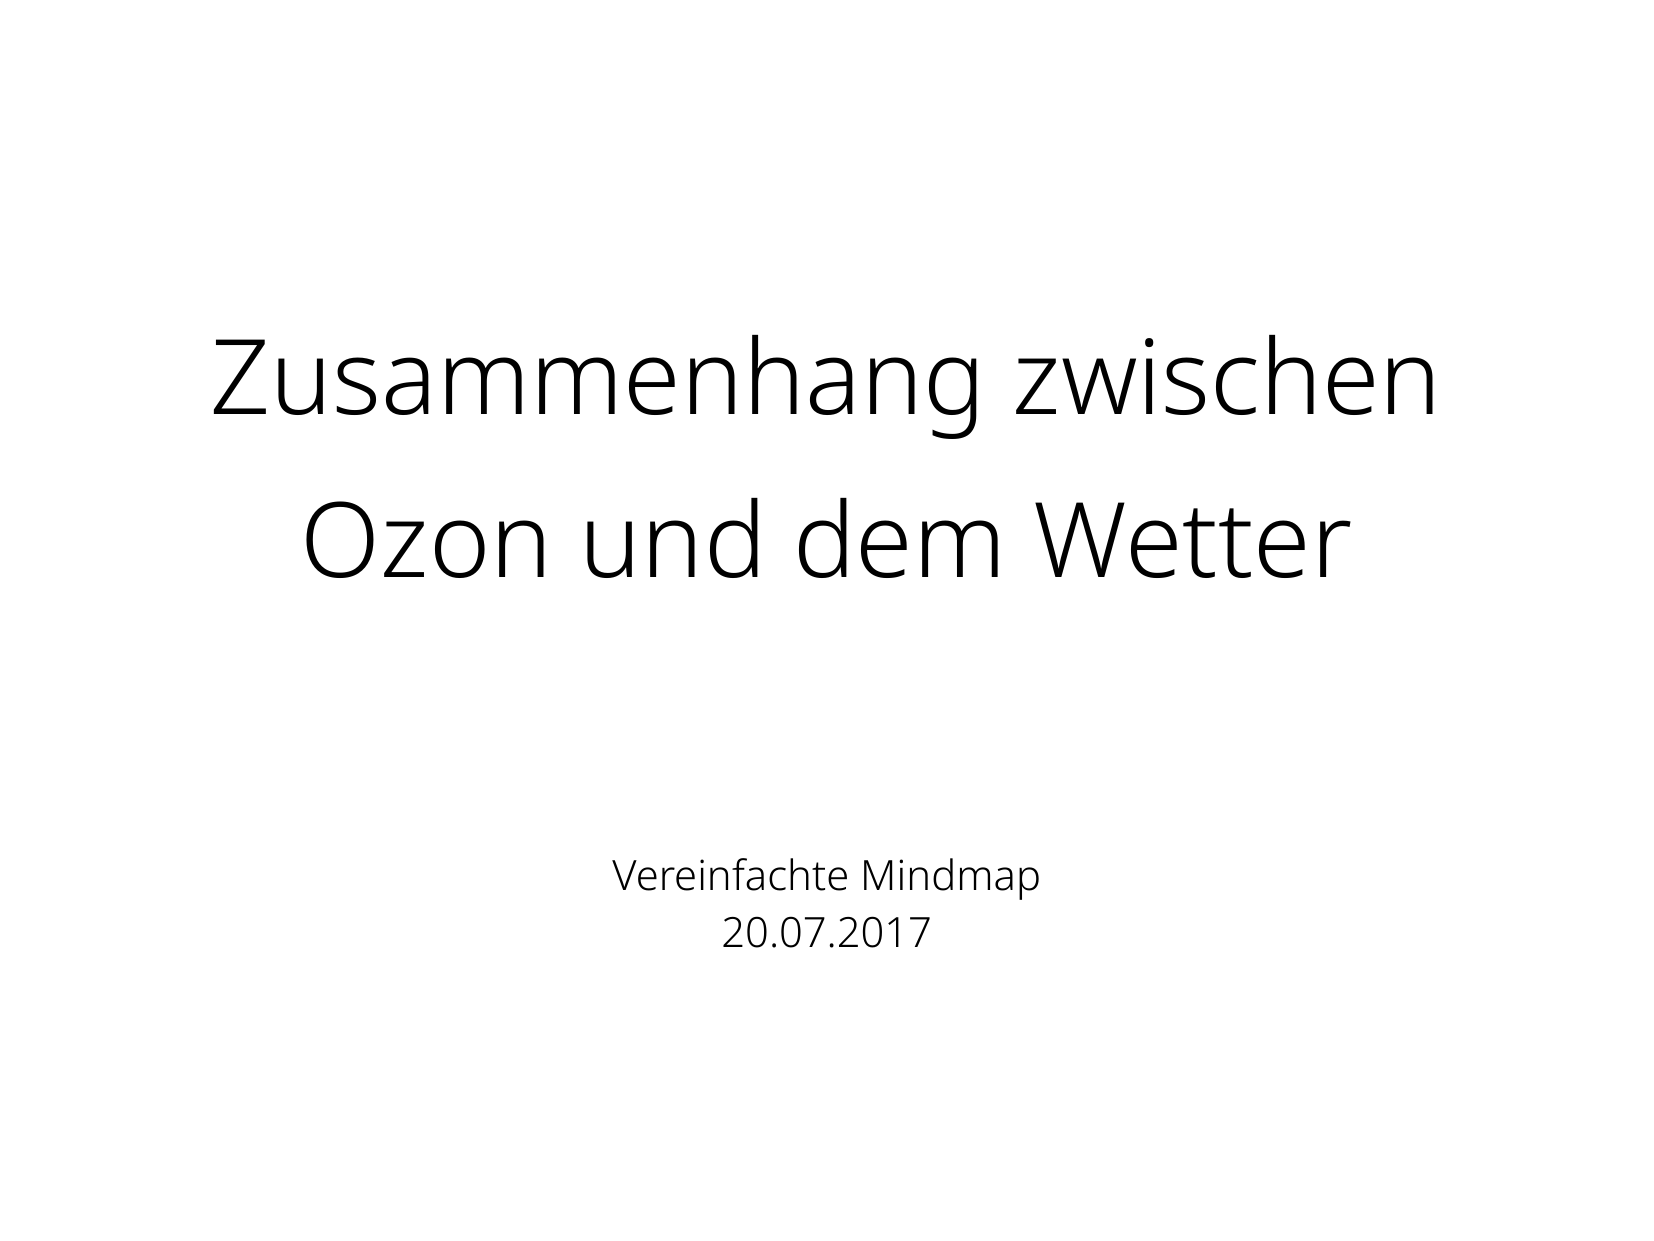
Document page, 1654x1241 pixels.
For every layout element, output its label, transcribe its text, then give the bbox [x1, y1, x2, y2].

text_box Vereinfachte Mindmap 20.07.2017 [366, 838, 1288, 954]
text_box Zusammenhang zwischen Ozon und dem Wetter [118, 295, 1536, 579]
